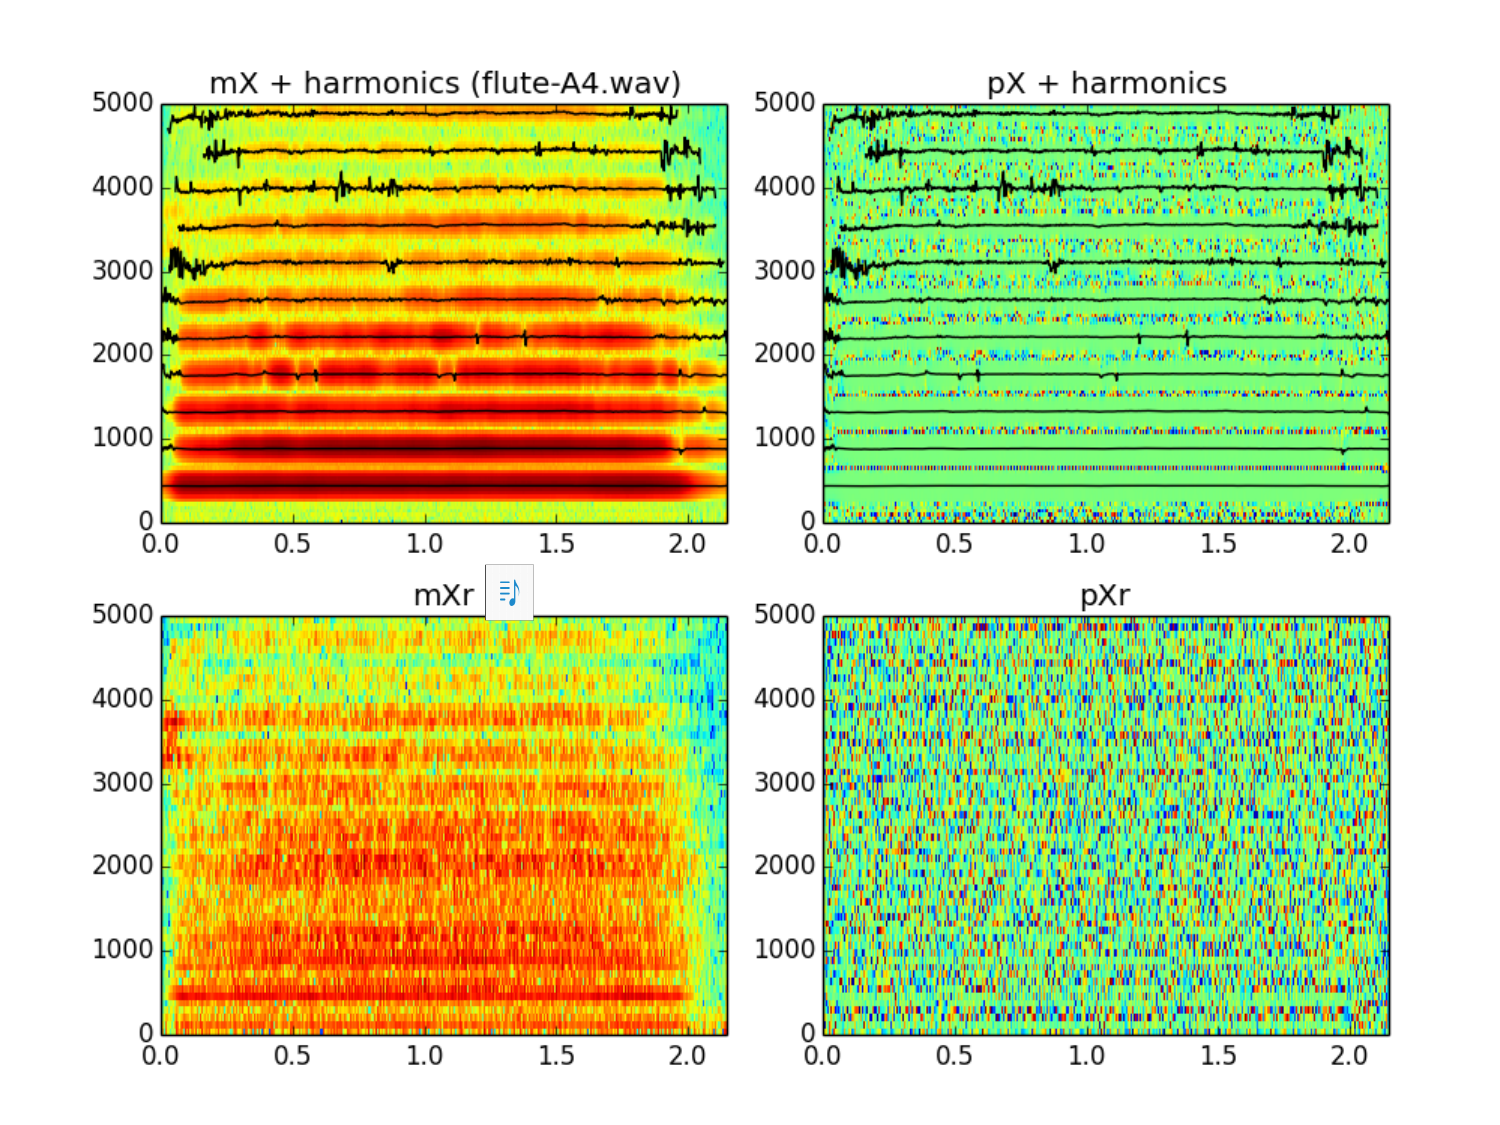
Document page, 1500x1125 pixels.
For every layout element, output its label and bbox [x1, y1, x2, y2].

text_box [484, 564, 535, 622]
picture [65, 44, 1416, 1095]
